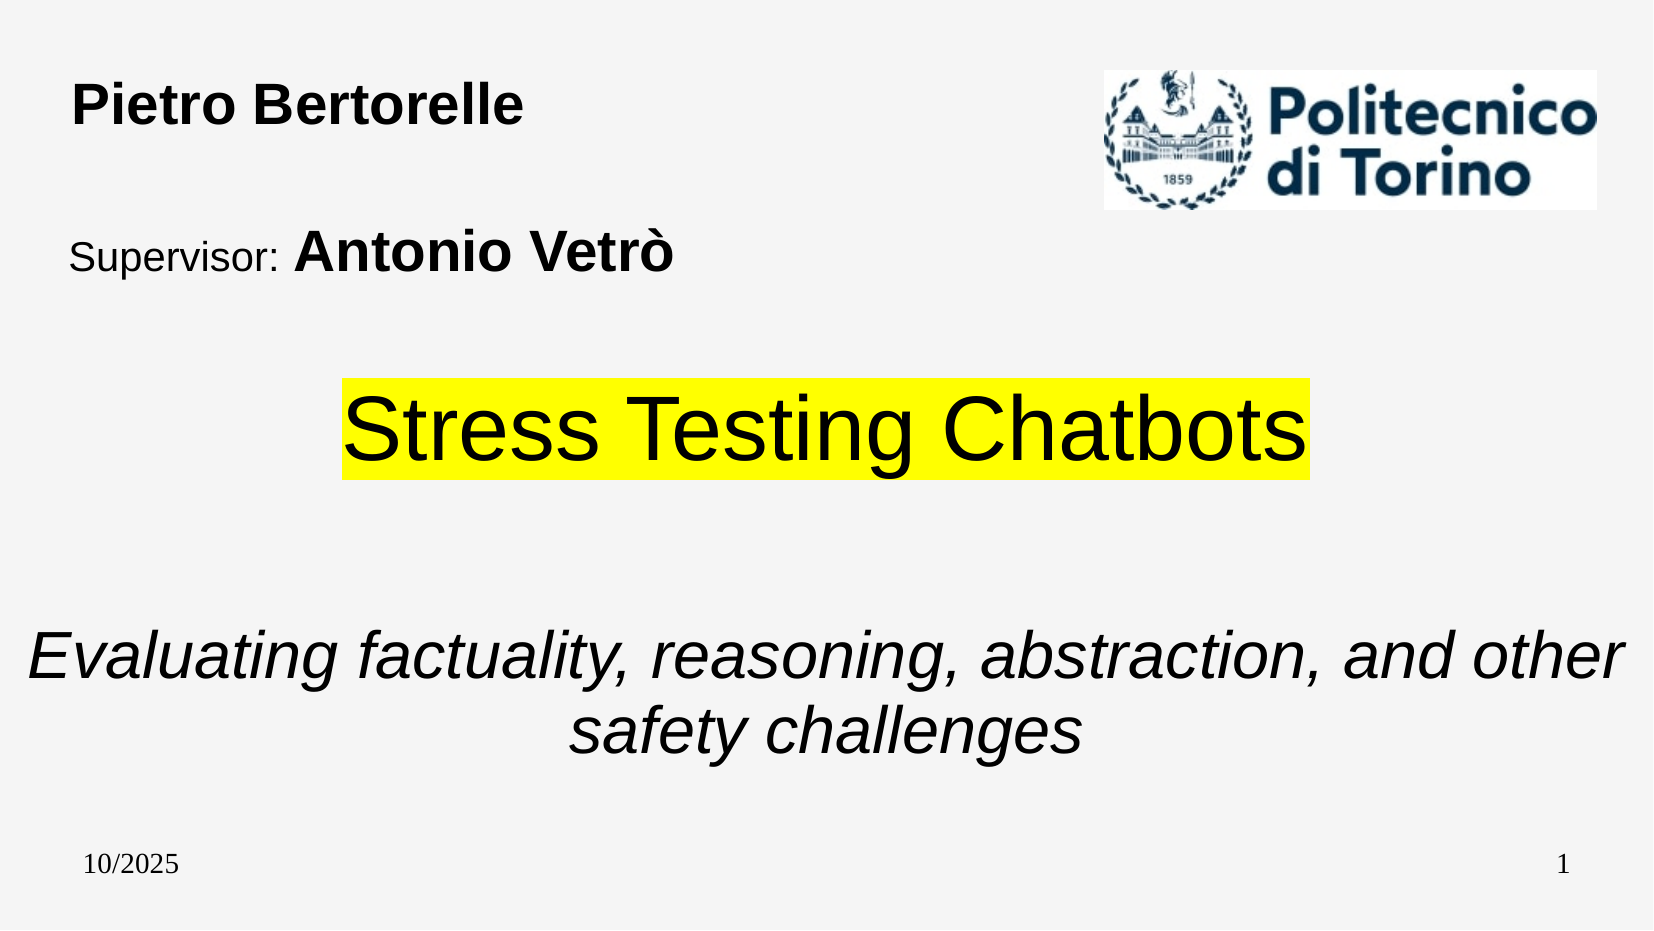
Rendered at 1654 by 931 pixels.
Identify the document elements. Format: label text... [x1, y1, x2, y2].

title Supervisor: Antonio Vetrò [68, 177, 807, 325]
title Pietro Bertorelle [47, 31, 550, 178]
title Evaluating factuality, reasoning, abstraction, and other safety challenges [0, 590, 1654, 796]
picture [1104, 70, 1597, 210]
title Stress Testing Chatbots [0, 326, 1653, 532]
